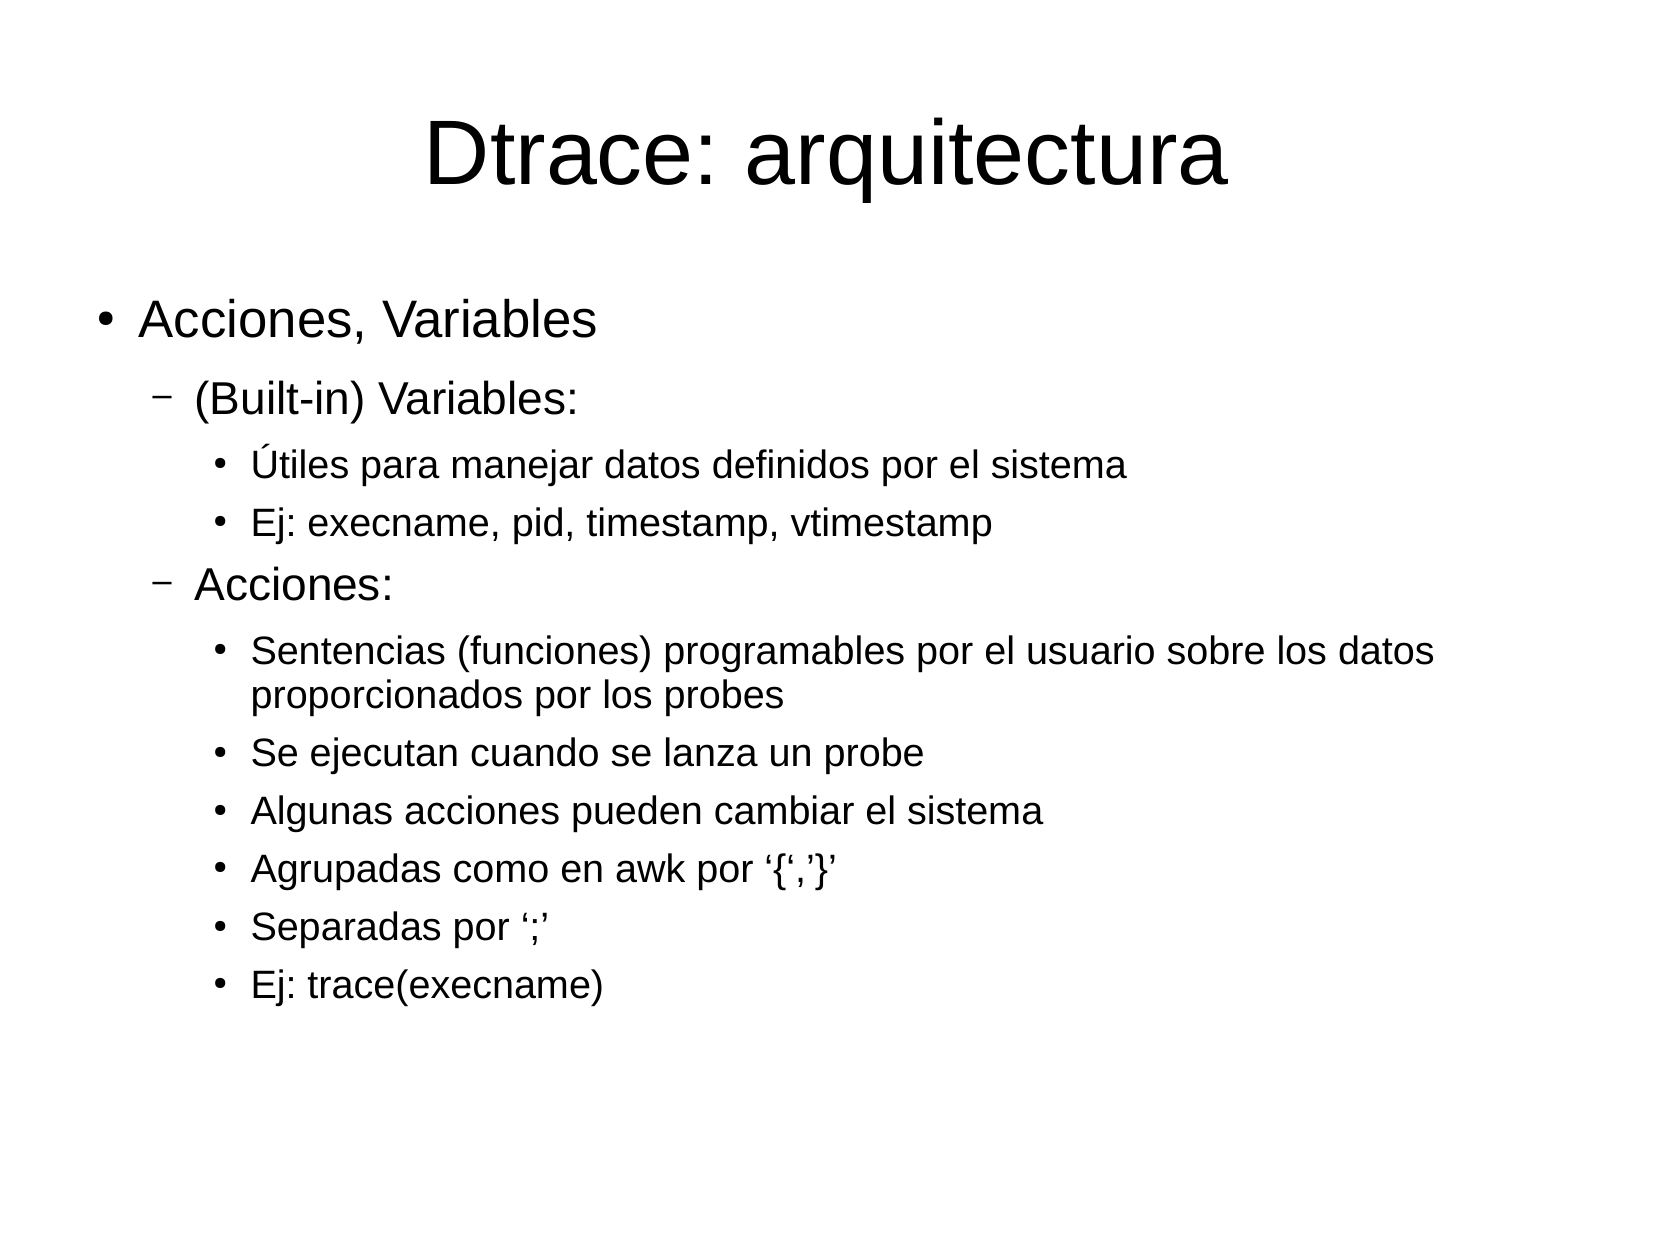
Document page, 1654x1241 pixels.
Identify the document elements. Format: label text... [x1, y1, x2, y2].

title Dtrace: arquitectura [82, 49, 1571, 257]
list Acciones, Variables (Built-in) Variables: Útiles para manejar datos definidos por el sistema Ej: execname, pid, timestamp, vtimestamp Acciones: Sentencias (funciones) programables por el usuario sobre los datos proporcionados por los probes Se ejecutan cuando se lanza un probe Algunas acciones pueden cambiar el sistema Agrupadas como en awk por ‘{‘,’}’ Separadas por ‘;’ Ej: trace(execname) [82, 290, 1571, 1010]
